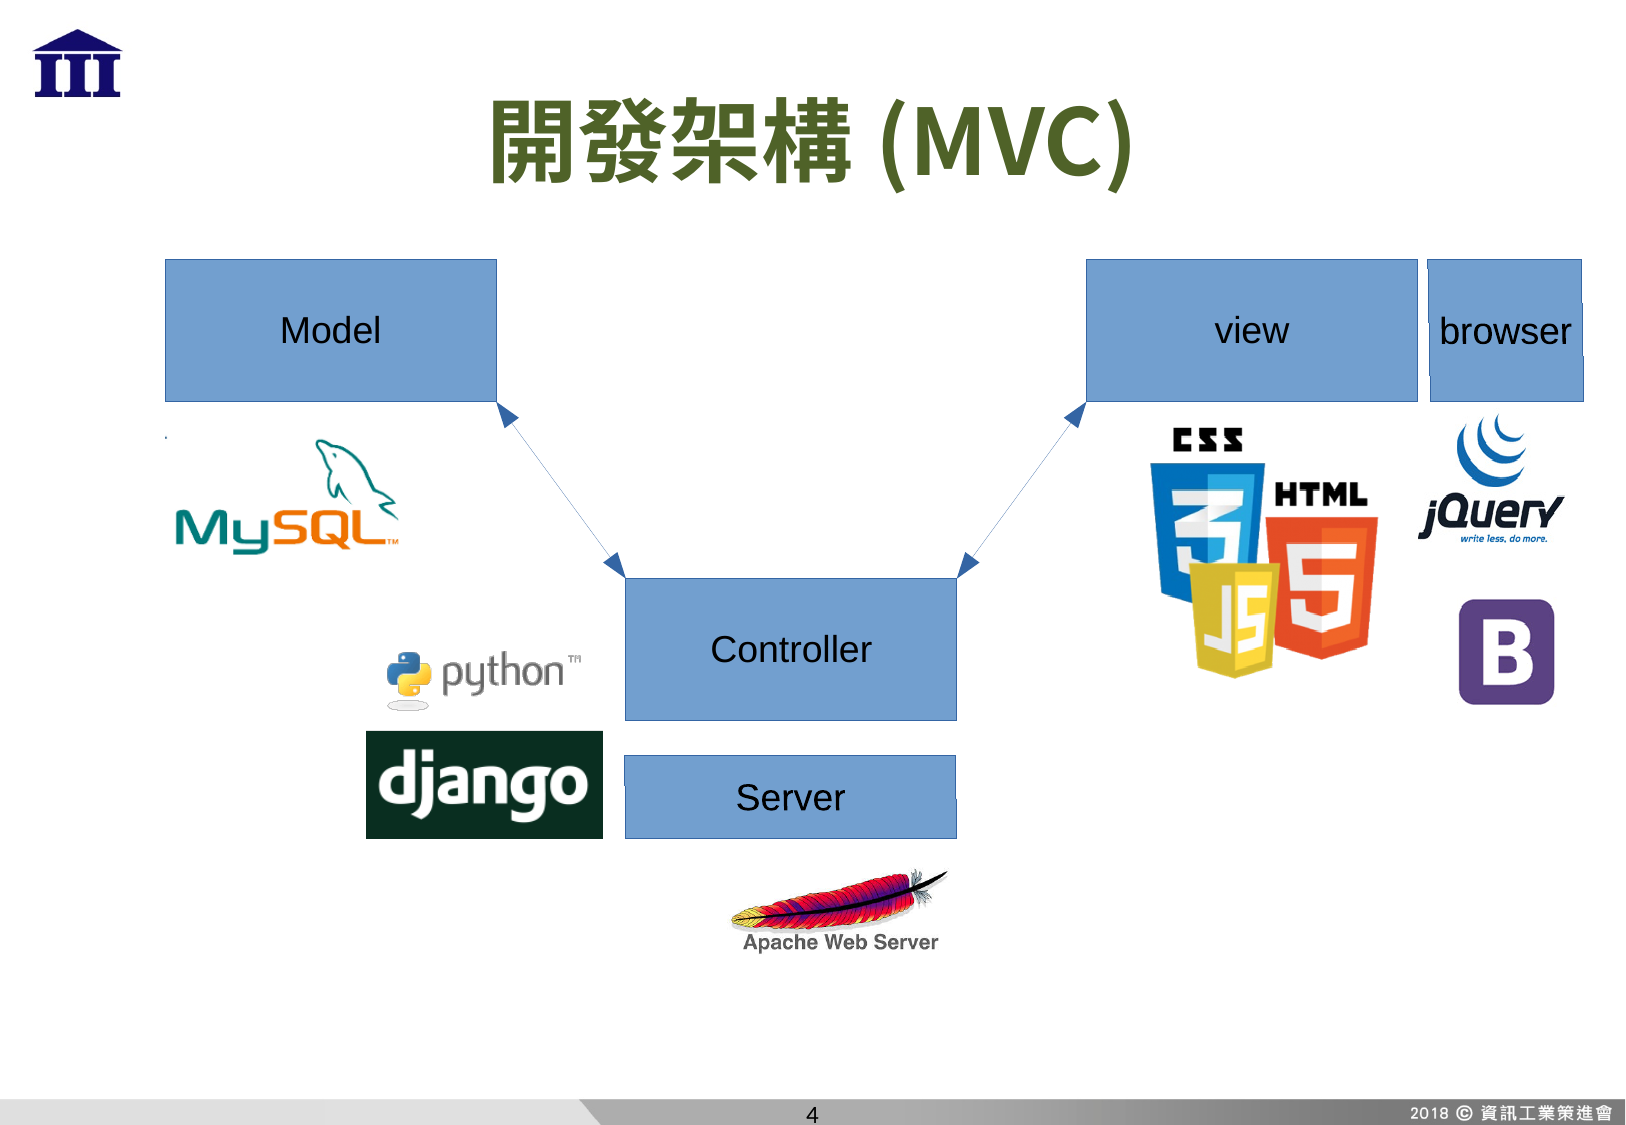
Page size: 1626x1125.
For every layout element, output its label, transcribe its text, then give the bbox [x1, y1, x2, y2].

picture [0, 0, 1626, 1125]
slide_number <編號> [622, 1105, 1003, 1121]
text_box view [1086, 259, 1418, 402]
text_box Server [624, 755, 957, 839]
text_box [1427, 259, 1584, 402]
text_box Model [165, 259, 497, 402]
text_box Controller [625, 578, 957, 721]
title 開發架構(MVC) [81, 45, 1544, 233]
